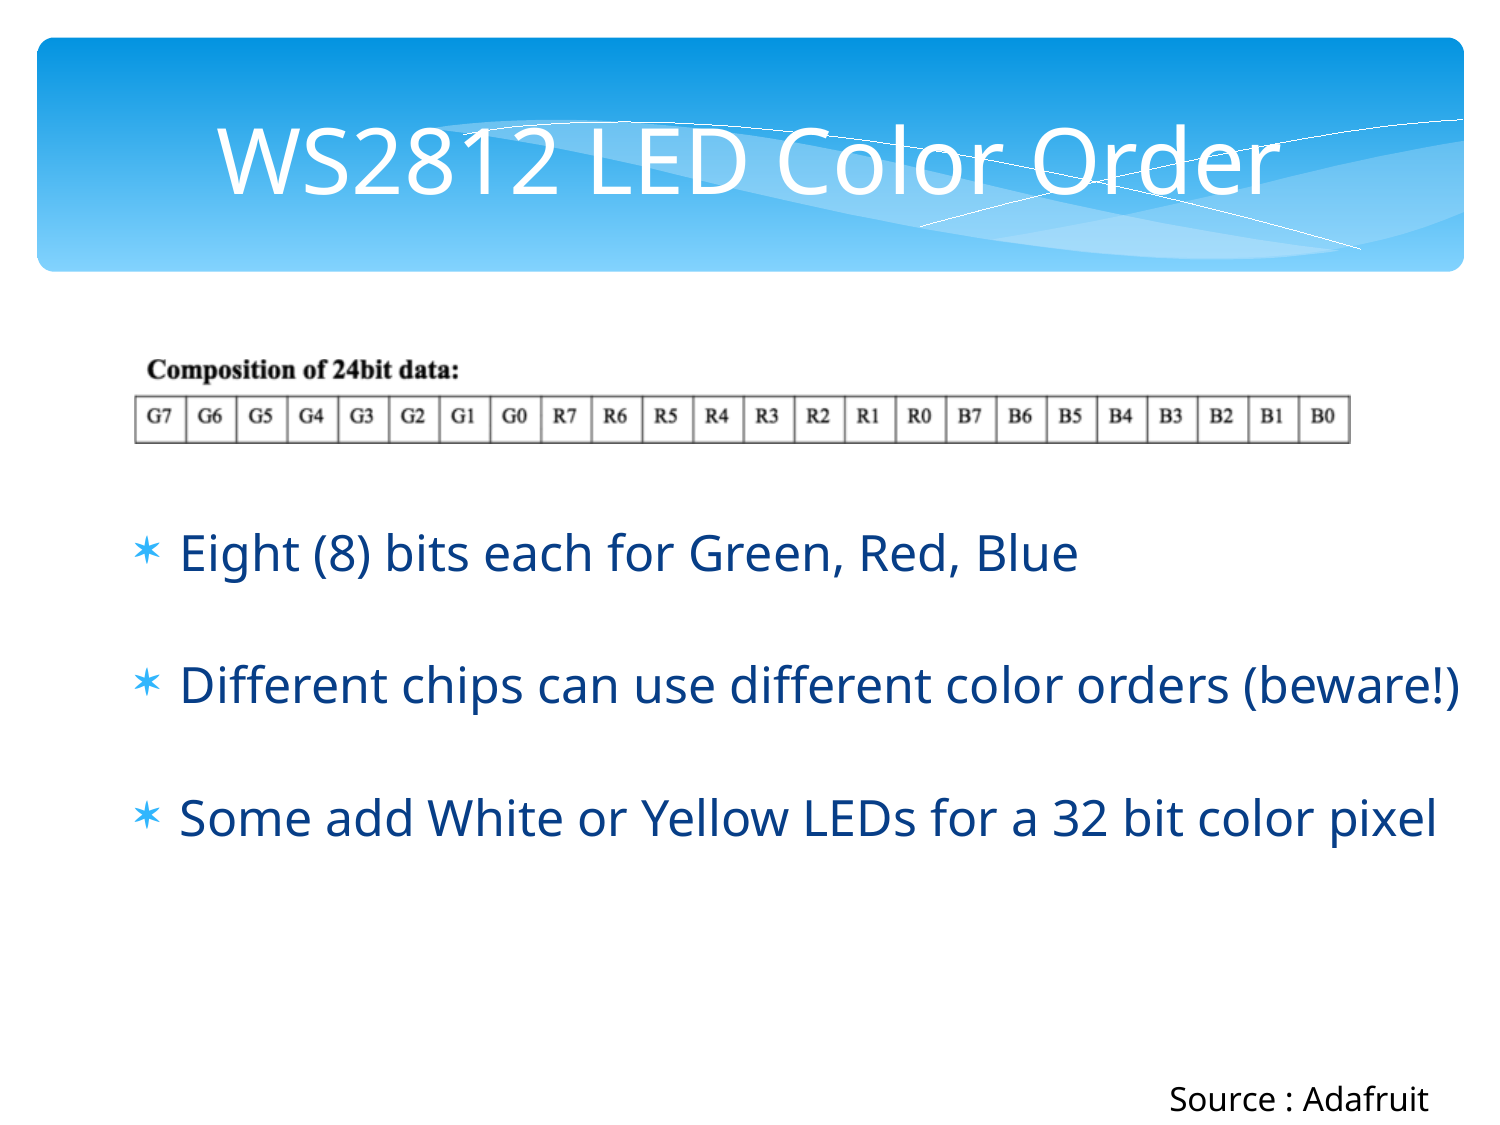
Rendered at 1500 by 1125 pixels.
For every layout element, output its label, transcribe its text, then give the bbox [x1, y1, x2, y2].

text_box Source : Adafruit [1082, 1070, 1500, 1125]
title WS2812 LED Color Order [75, 55, 1426, 261]
list Eight (8) bits each for Green, Red, Blue Different chips can use different color orders (beware!) Some add White or Yellow LEDs for a 32 bit color pixel [120, 513, 1486, 1036]
picture [134, 359, 1351, 444]
